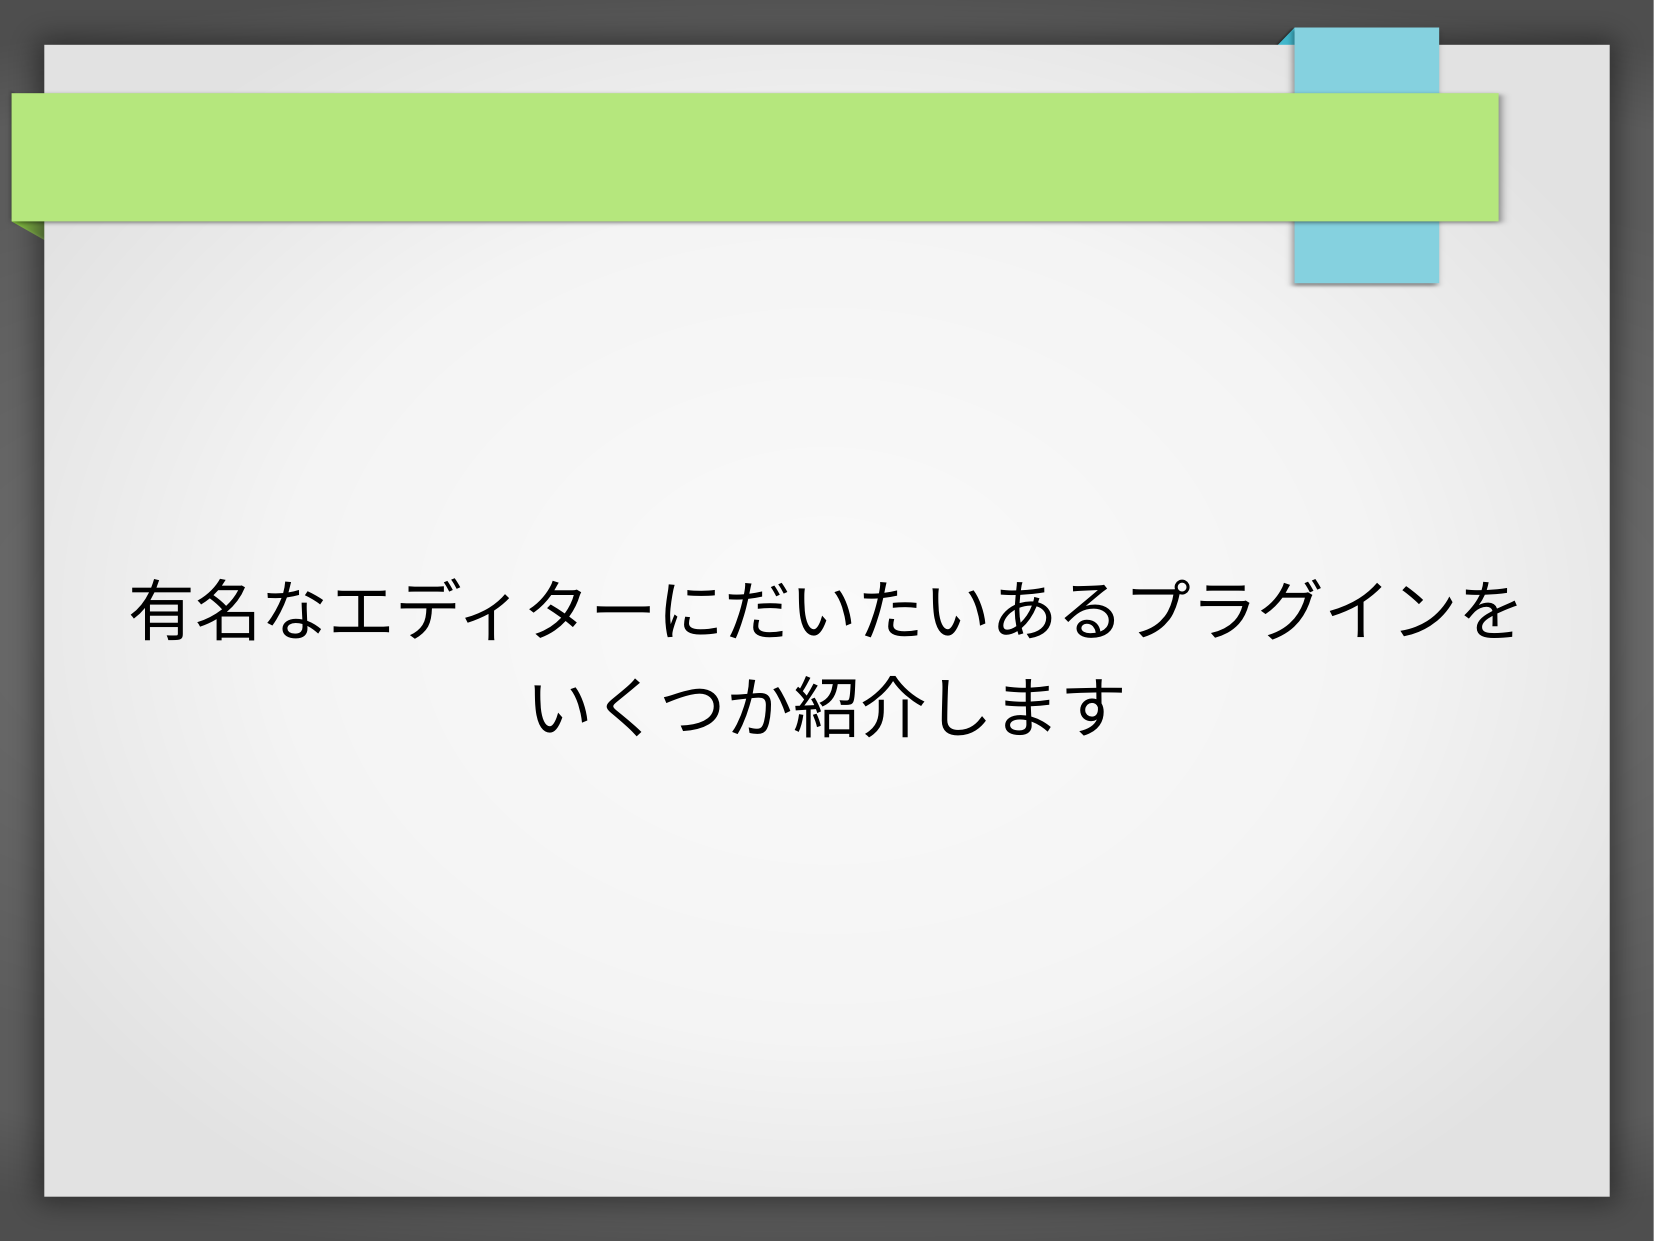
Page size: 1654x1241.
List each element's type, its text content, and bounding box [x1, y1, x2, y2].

picture [0, 0, 1654, 1241]
subtitle 有名なエディターにだいたいあるプラグインを いくつか紹介します [82, 295, 1571, 1015]
